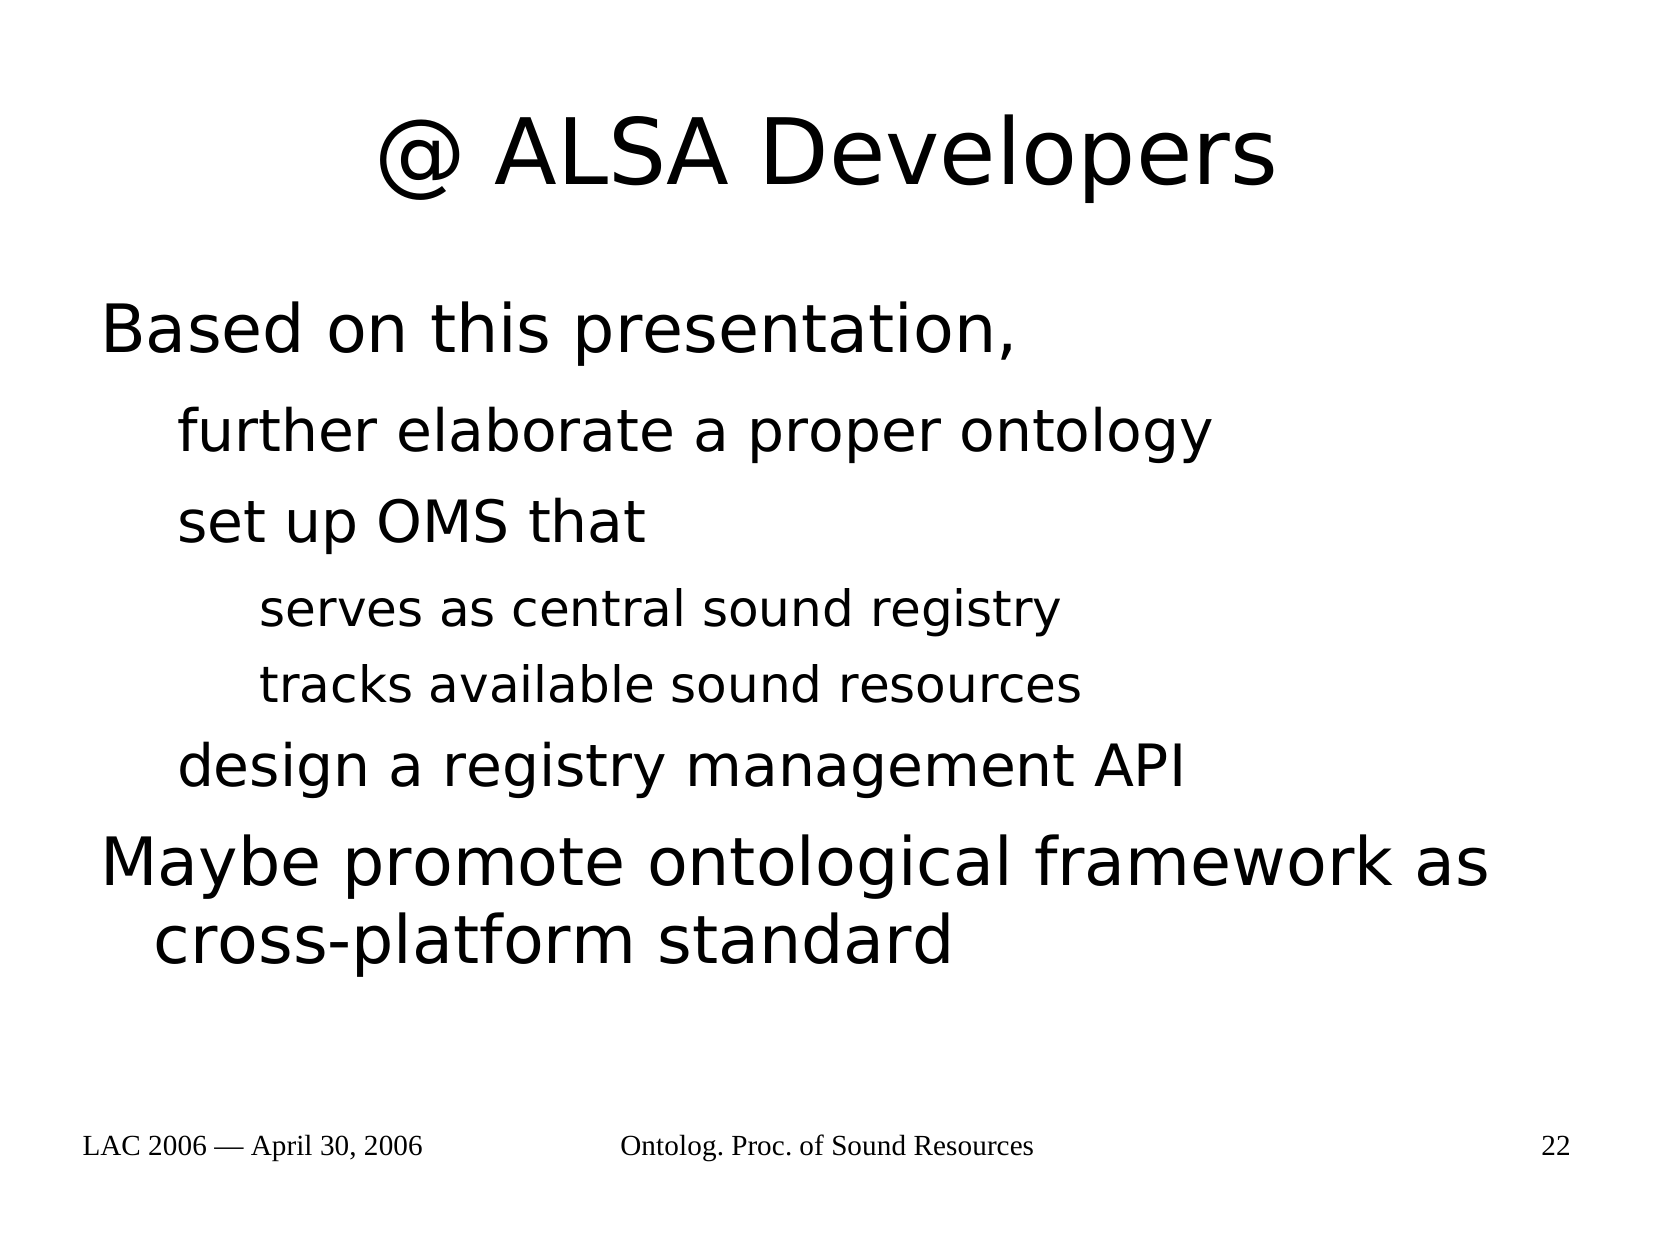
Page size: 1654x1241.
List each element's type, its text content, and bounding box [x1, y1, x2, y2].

title @ ALSA Developers [82, 49, 1571, 257]
list Based on this presentation, further elaborate a proper ontology set up OMS that serves as central sound registry tracks available sound resources design a registry management API Maybe promote ontological framework as cross-platform standard [82, 290, 1571, 1109]
